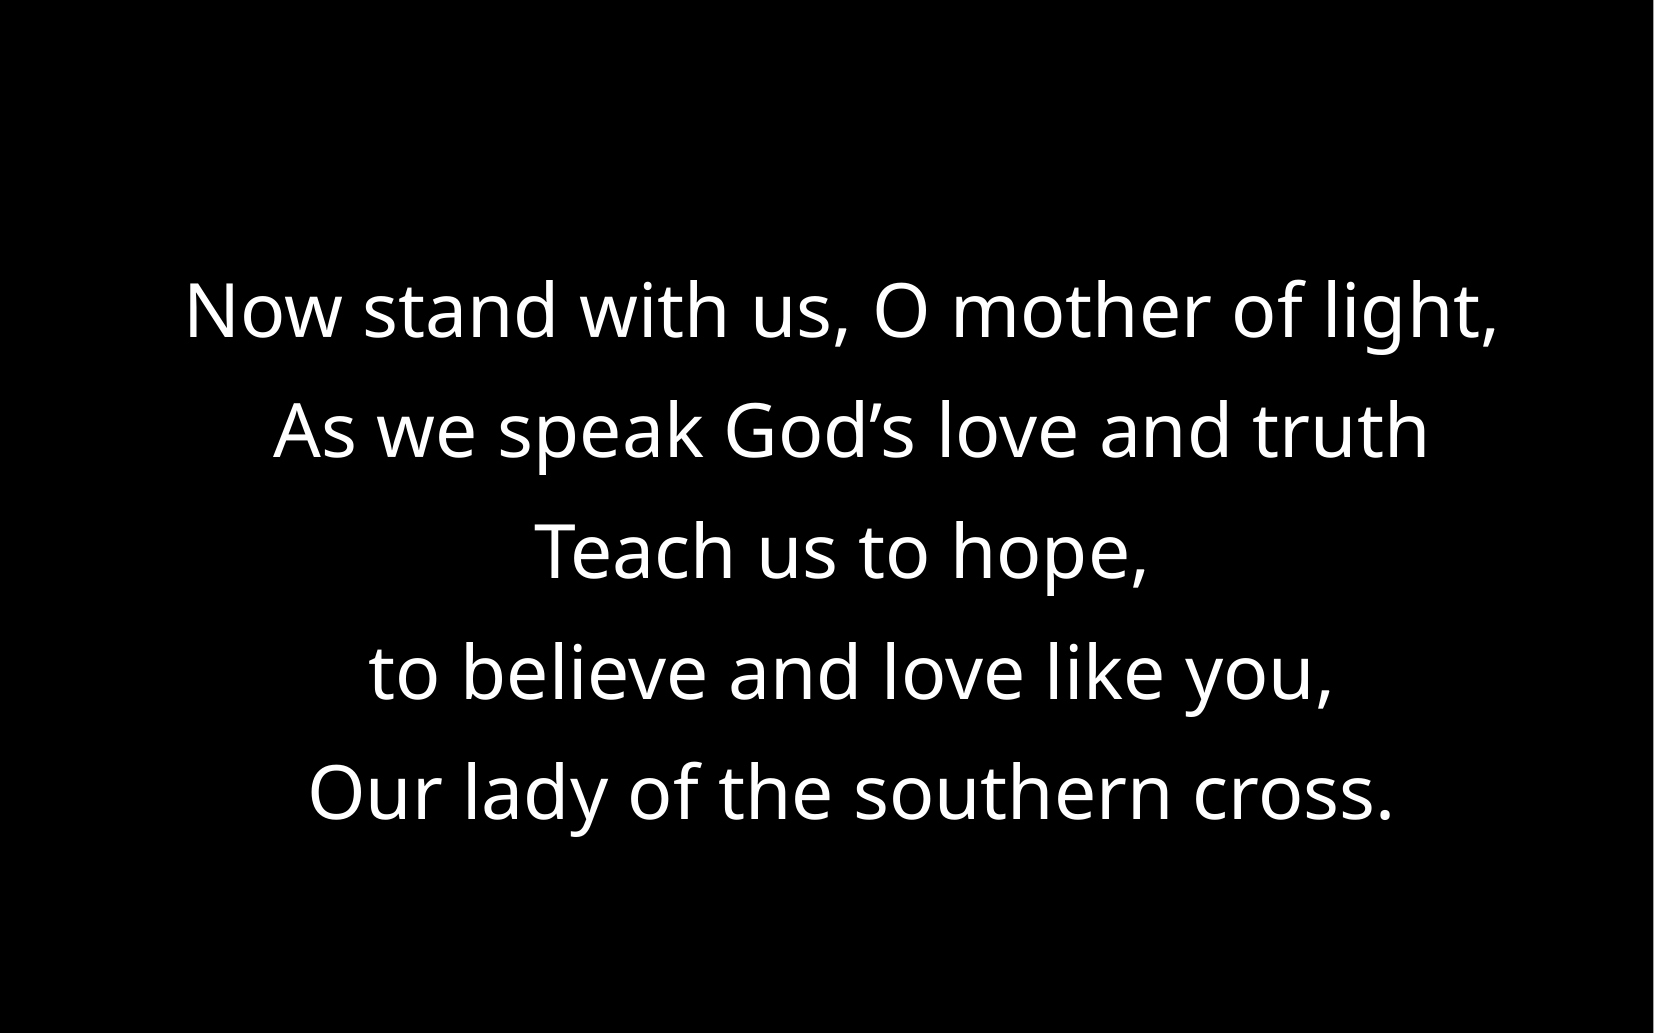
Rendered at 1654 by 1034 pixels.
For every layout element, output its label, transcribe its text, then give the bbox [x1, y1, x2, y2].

list Now stand with us, O mother of light, As we speak God’s love and truth Teach us to hope, to believe and love like you, Our lady of the southern cross. [0, 255, 1653, 855]
